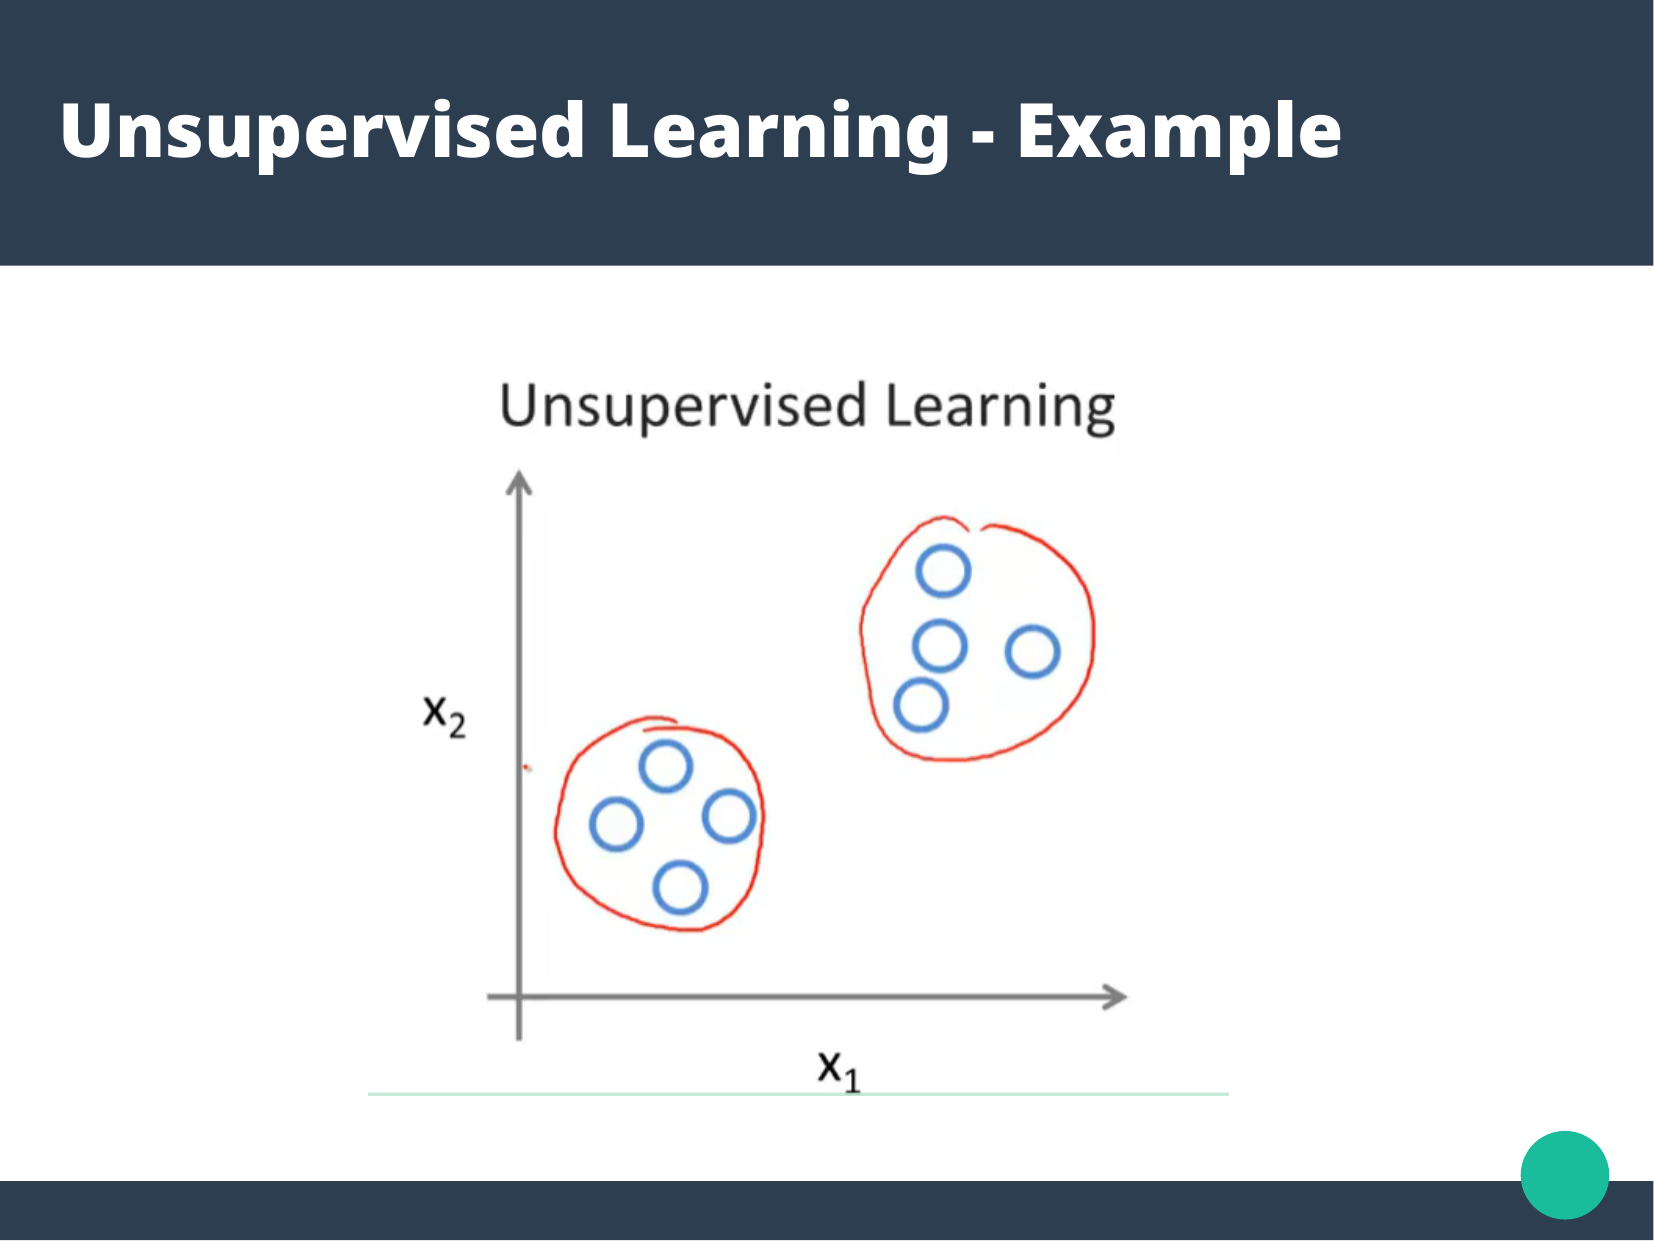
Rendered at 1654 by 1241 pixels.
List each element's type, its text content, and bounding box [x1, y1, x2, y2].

picture [368, 372, 1229, 1097]
title Unsupervised Learning - Example [59, 49, 1595, 207]
